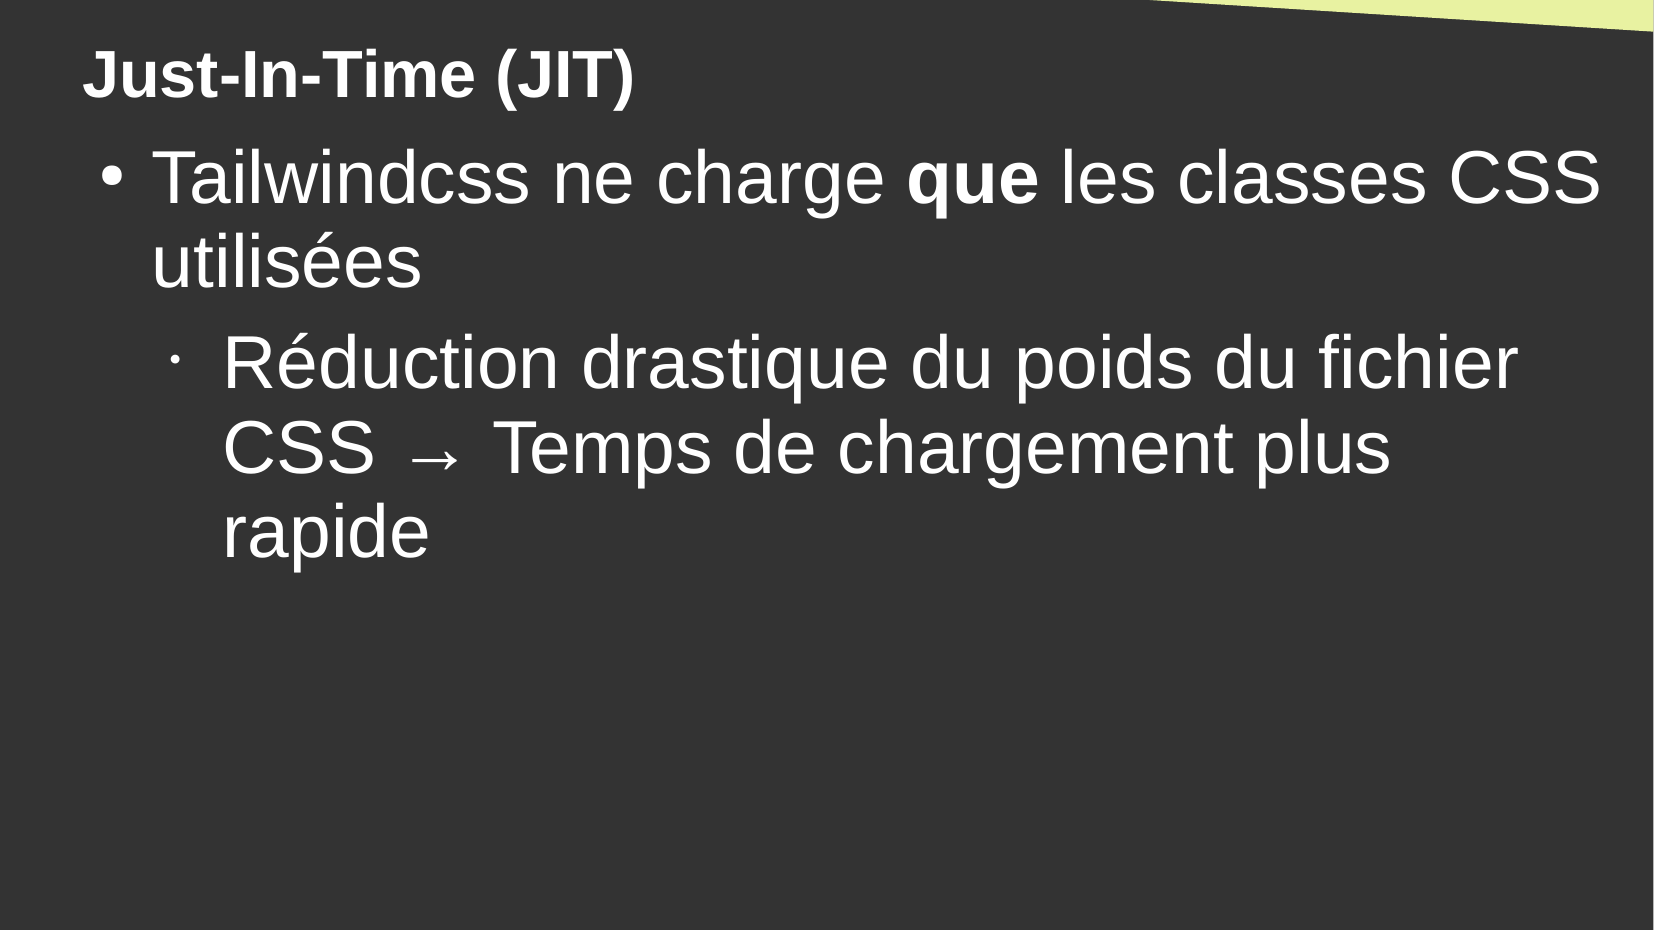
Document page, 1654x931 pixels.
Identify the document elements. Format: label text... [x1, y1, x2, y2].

list Tailwindcss ne charge que les classes CSS utilisées Réduction drastique du poids du fichier CSS → Temps de chargement plus rapide [80, 135, 1620, 851]
text_box [1149, 0, 1654, 32]
title Just-In-Time (JIT) [82, 37, 1571, 114]
